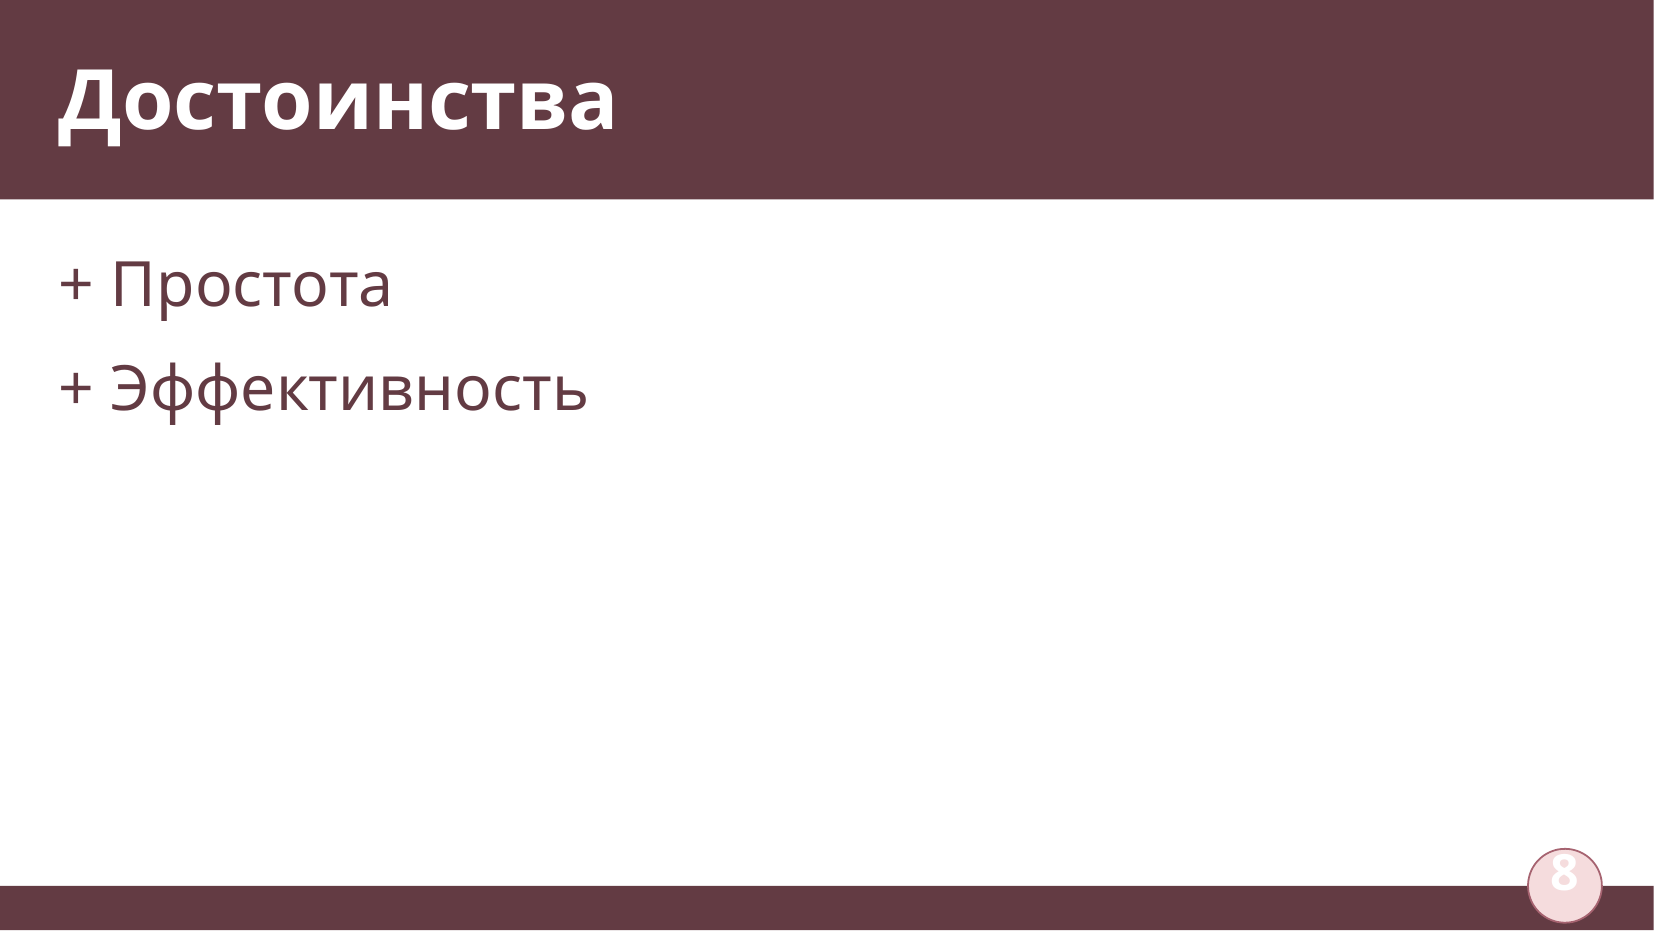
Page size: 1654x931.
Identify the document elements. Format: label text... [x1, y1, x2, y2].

list + Простота + Эффективность [59, 243, 1595, 769]
title Достоинства [59, 37, 1595, 155]
